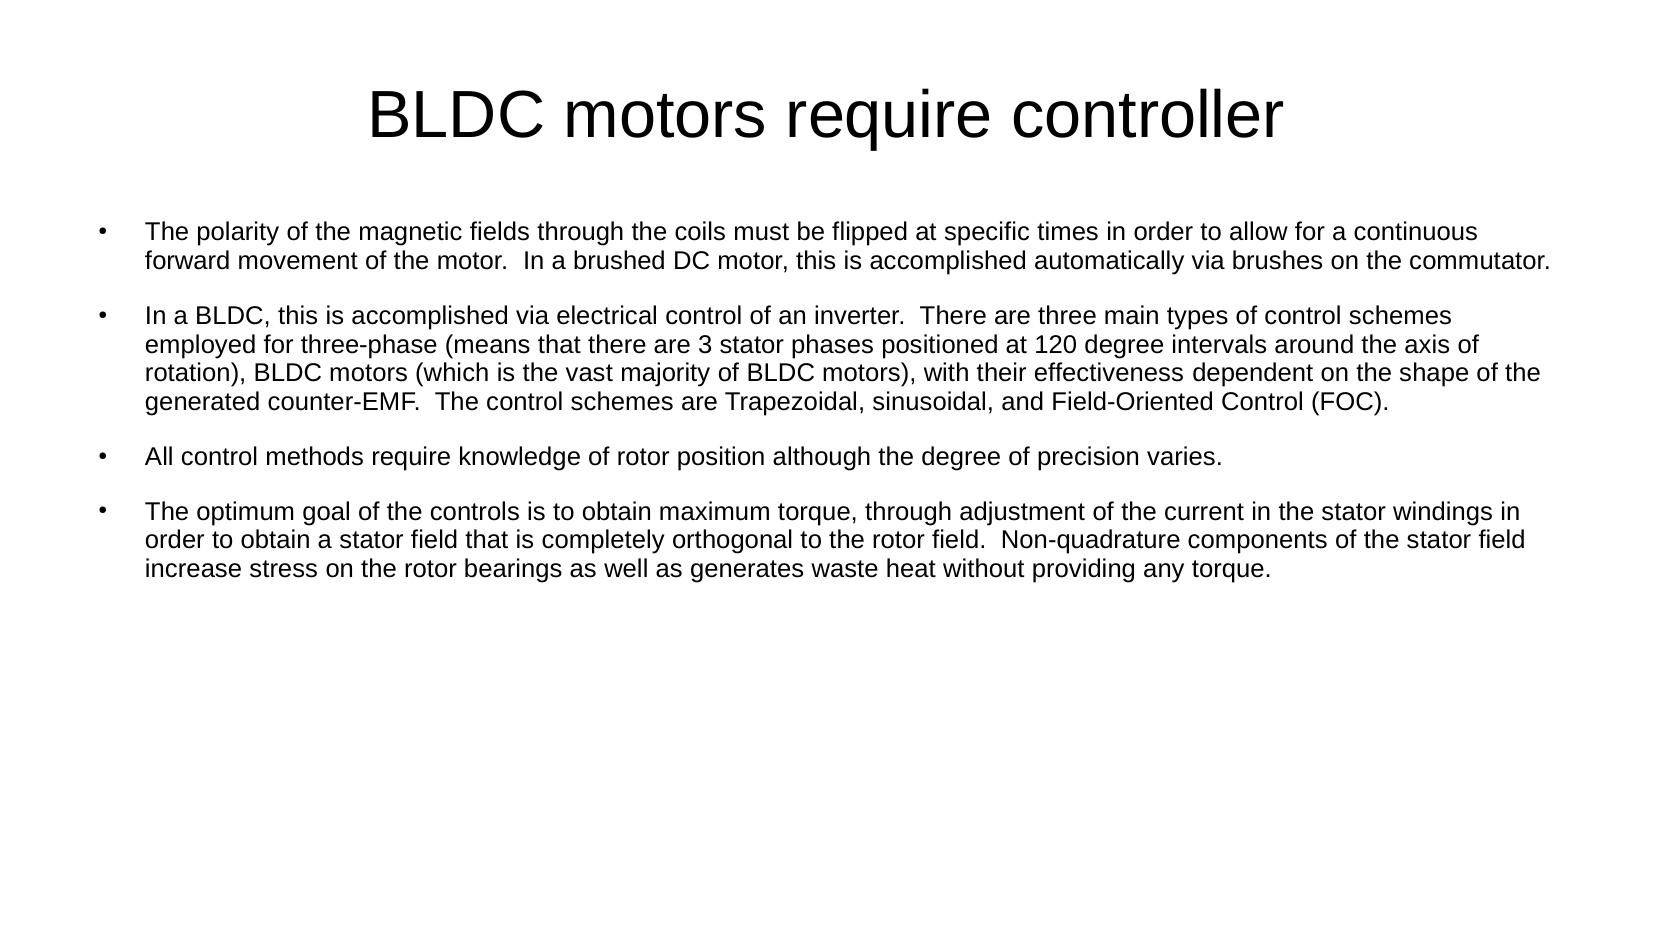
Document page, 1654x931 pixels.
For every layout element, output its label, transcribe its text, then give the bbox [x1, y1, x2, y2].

list The polarity of the magnetic fields through the coils must be flipped at specific times in order to allow for a continuous forward movement of the motor. In a brushed DC motor, this is accomplished automatically via brushes on the commutator. In a BLDC, this is accomplished via electrical control of an inverter. There are three main types of control schemes employed for three-phase (means that there are 3 stator phases positioned at 120 degree intervals around the axis of rotation), BLDC motors (which is the vast majority of BLDC motors), with their effectiveness dependent on the shape of the generated counter-EMF. The control schemes are Trapezoidal, sinusoidal, and Field-Oriented Control (FOC). All control methods require knowledge of rotor position although the degree of precision varies. The optimum goal of the controls is to obtain maximum torque, through adjustment of the current in the stator windings in order to obtain a stator field that is completely orthogonal to the rotor field. Non-quadrature components of the stator field increase stress on the rotor bearings as well as generates waste heat without providing any torque. [82, 217, 1571, 758]
title BLDC motors require controller [82, 37, 1571, 193]
